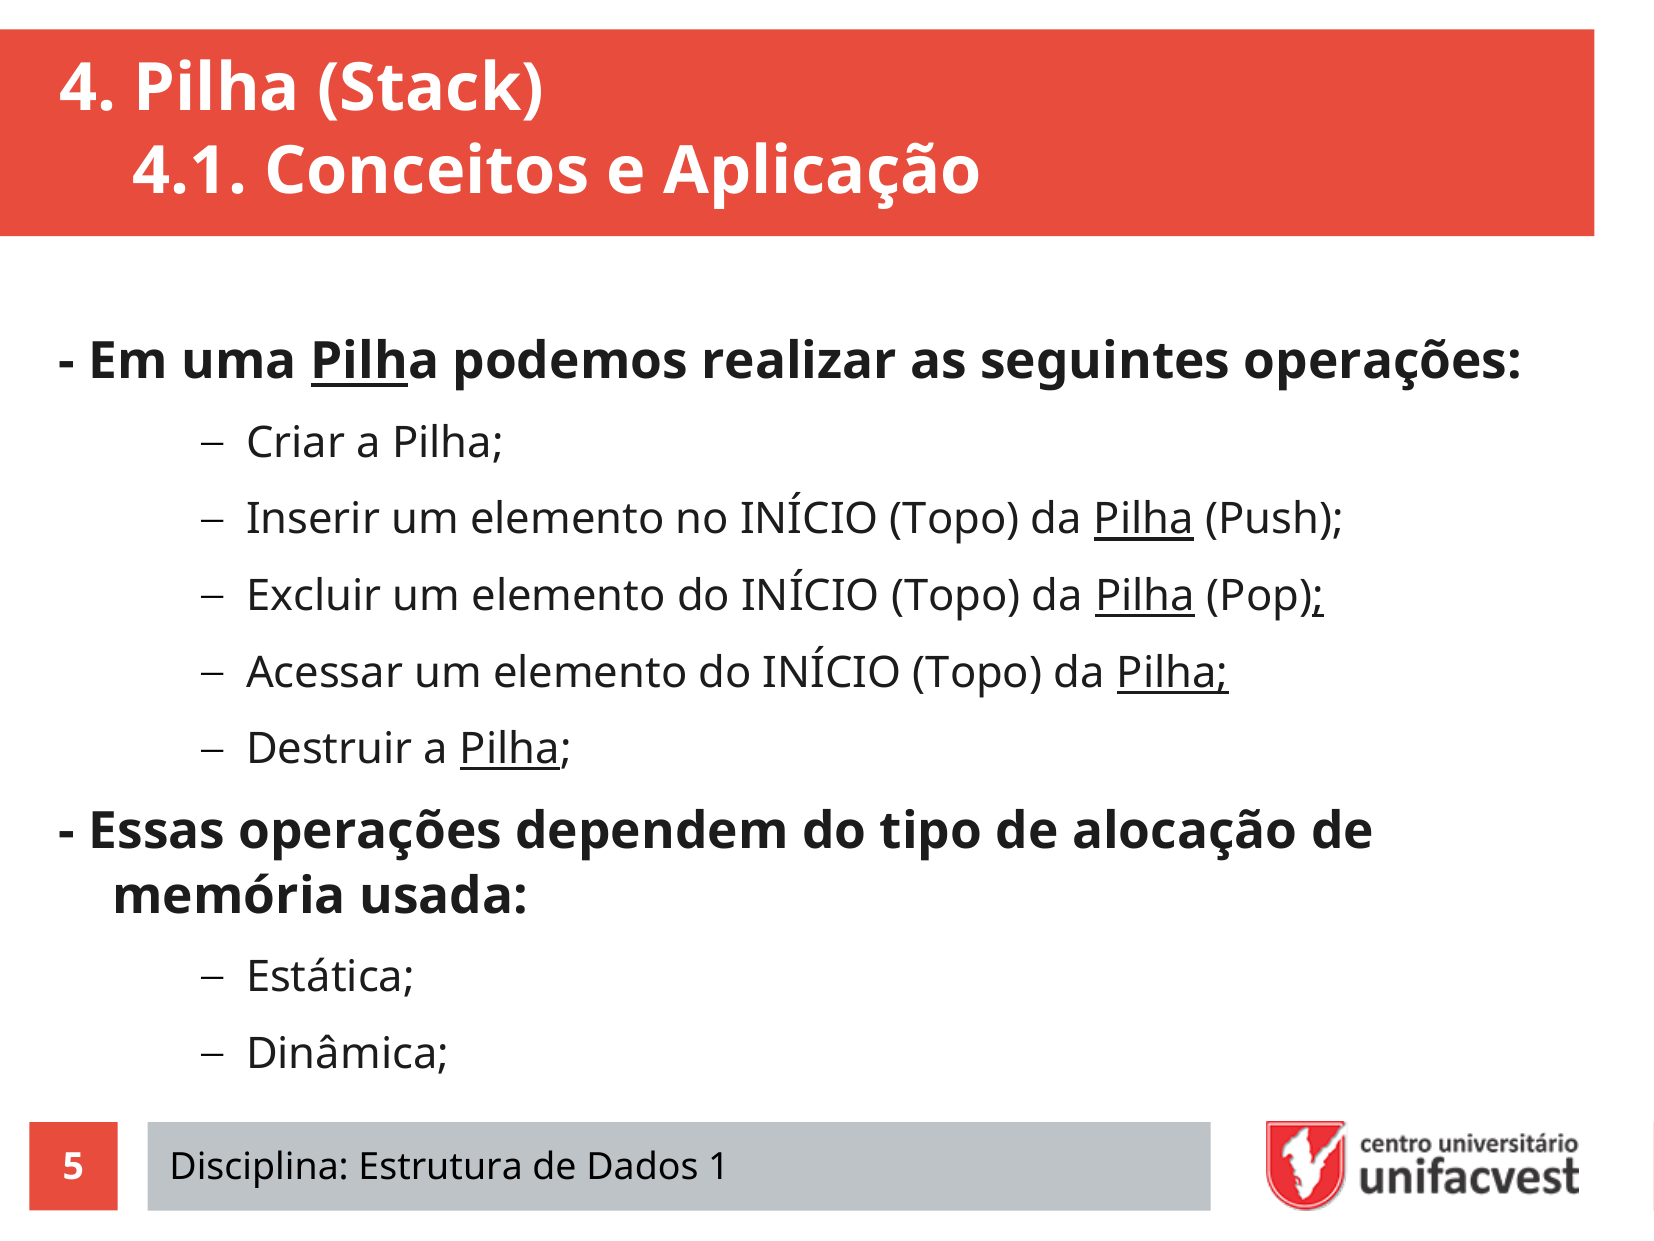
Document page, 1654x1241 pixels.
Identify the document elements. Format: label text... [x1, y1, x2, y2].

picture [1266, 1121, 1579, 1211]
title 4. Pilha (Stack) 4.1. Conceitos e Aplicação [59, 59, 1595, 207]
list - Em uma Pilha podemos realizar as seguintes operações: Criar a Pilha; Inserir um elemento no INÍCIO (Topo) da Pilha (Push); Excluir um elemento do INÍCIO (Topo) da Pilha (Pop); Acessar um elemento do INÍCIO (Topo) da Pilha; Destruir a Pilha; - Essas operações dependem do tipo de alocação de memória usada: Estática; Dinâmica; [59, 324, 1566, 1093]
text_box [1238, 1120, 1654, 1212]
text_box Disciplina: Estrutura de Dados 1 [154, 1132, 1205, 1196]
